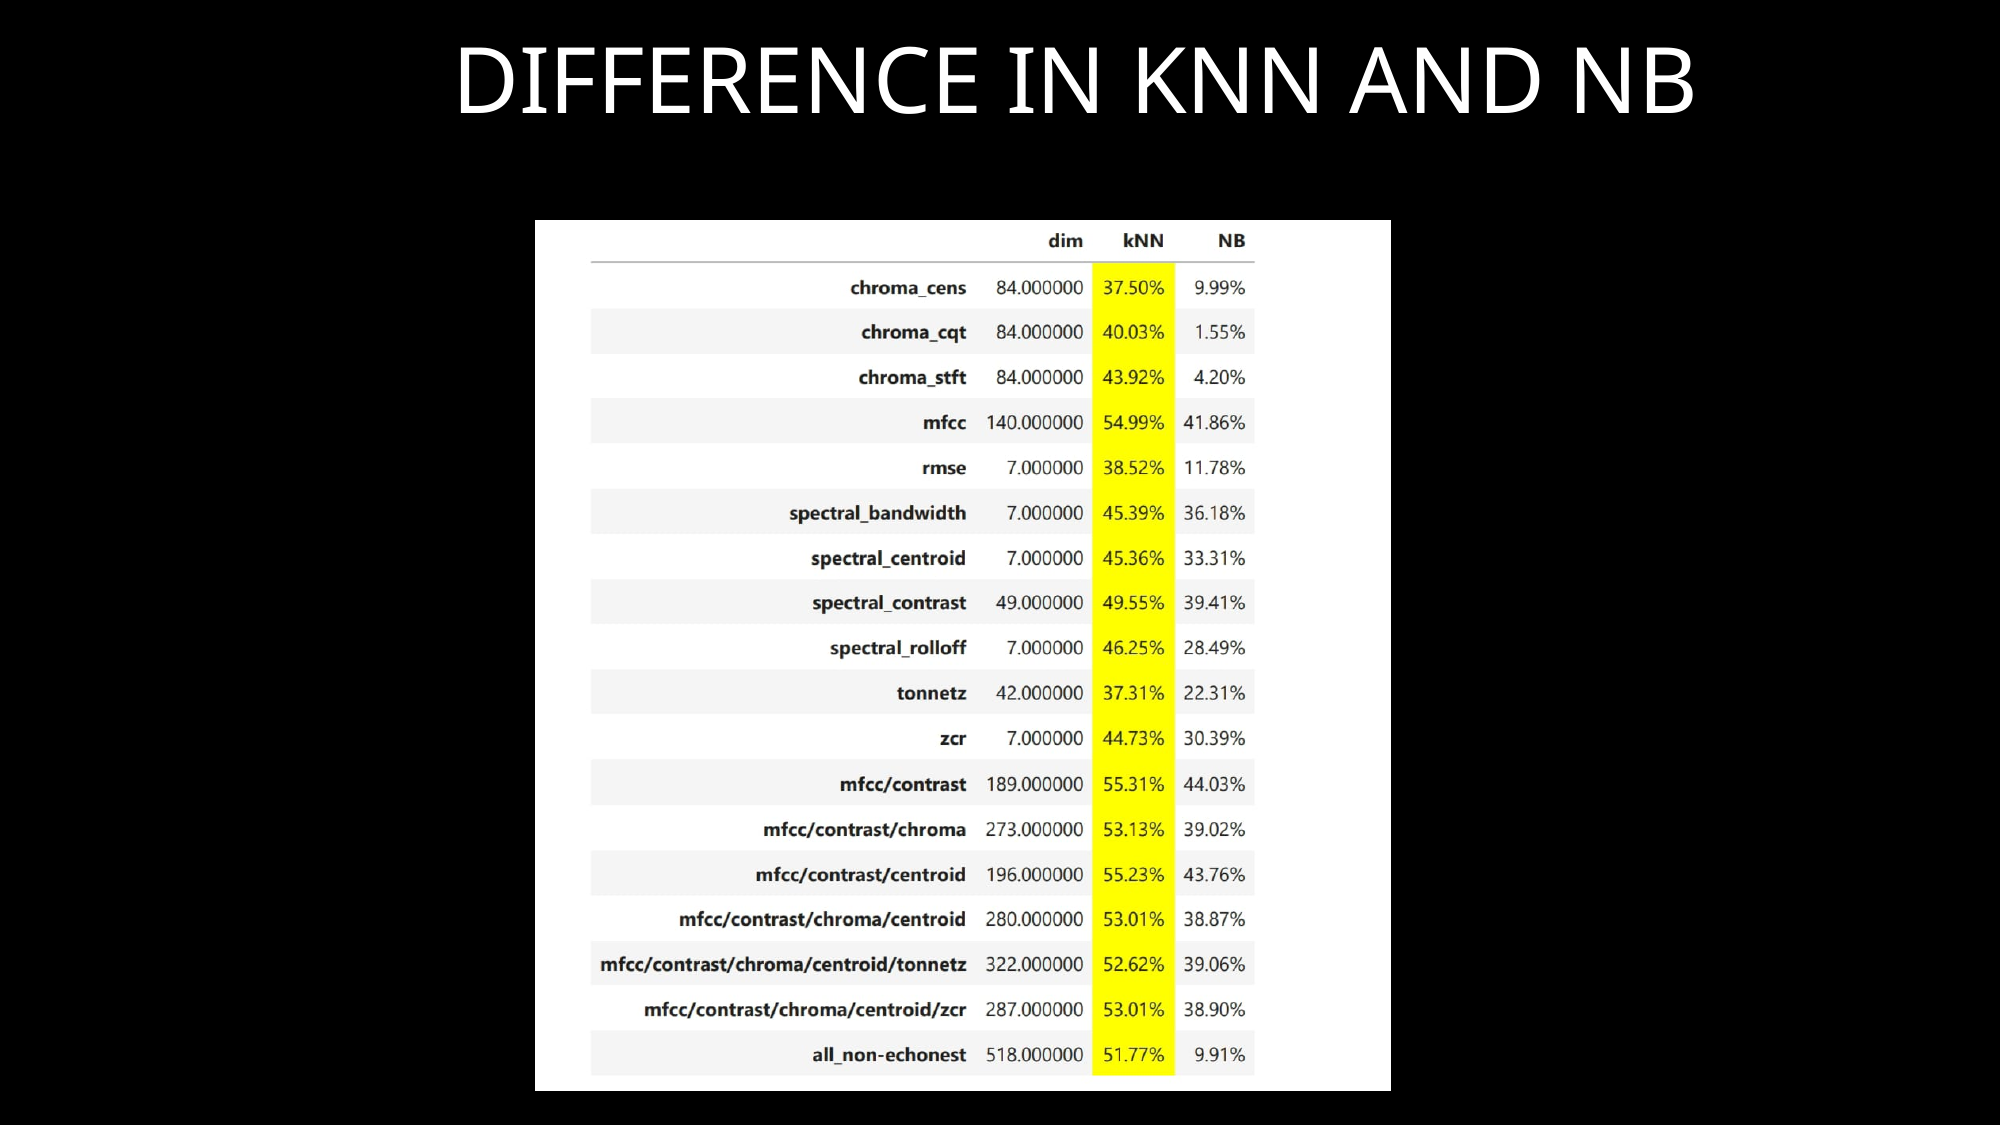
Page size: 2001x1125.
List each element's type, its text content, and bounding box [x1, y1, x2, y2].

picture [535, 220, 1391, 1092]
title DIFFERENCE IN KNN AND NB [437, 0, 2000, 193]
